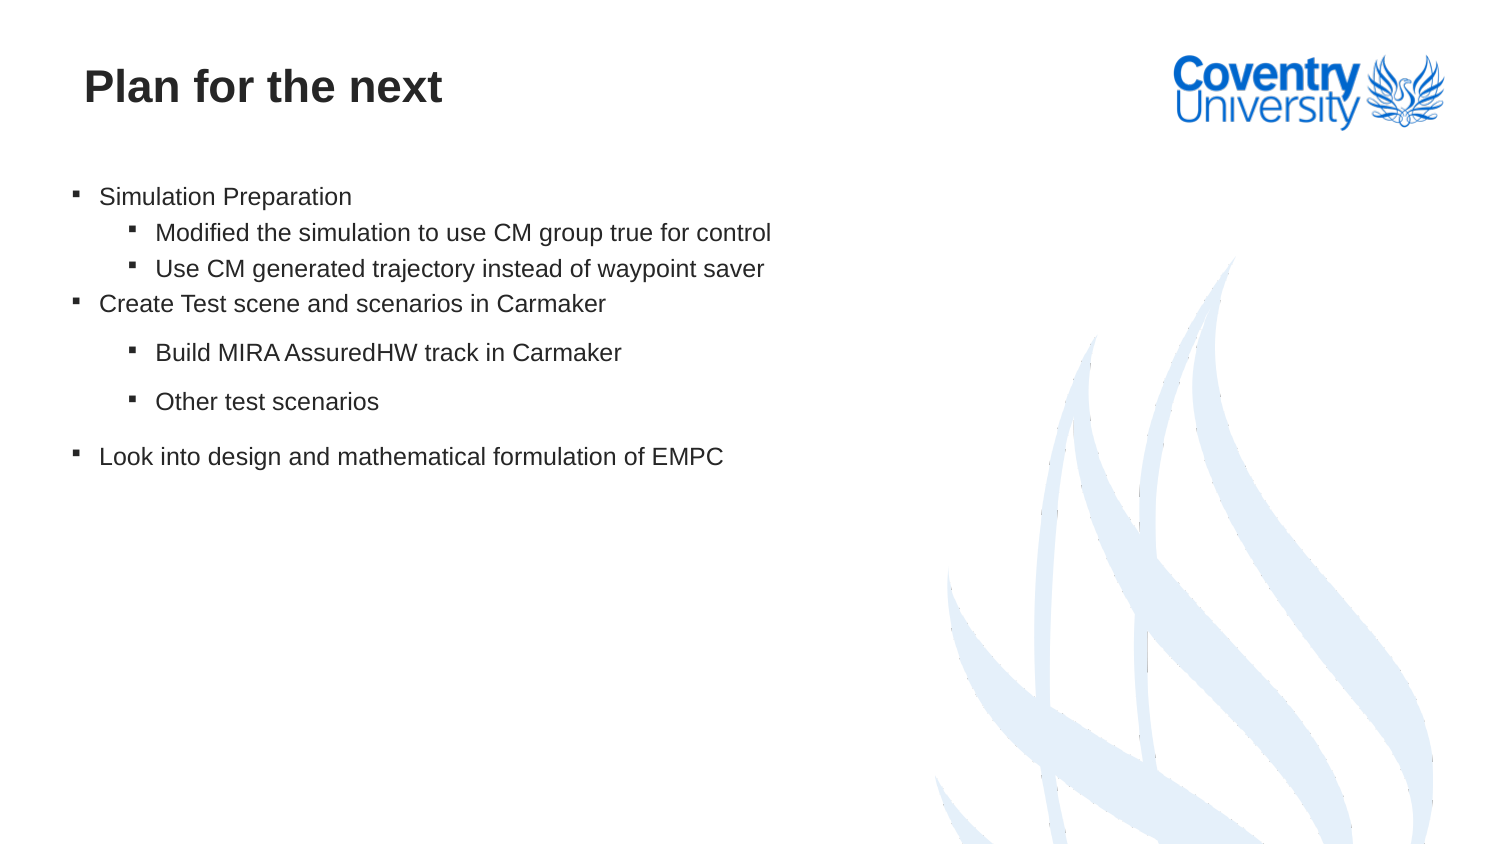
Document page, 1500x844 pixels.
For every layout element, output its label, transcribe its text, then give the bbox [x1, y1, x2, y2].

picture [1169, 52, 1450, 132]
picture [935, 256, 1433, 844]
title Plan for the next [68, 55, 1363, 174]
list Simulation Preparation Modified the simulation to use CM group true for control Use CM generated trajectory instead of waypoint saver Create Test scene and scenarios in Carmaker Build MIRA AssuredHW track in Carmaker Other test scenarios Look into design and mathematical formulation of EMPC [70, 182, 1365, 471]
